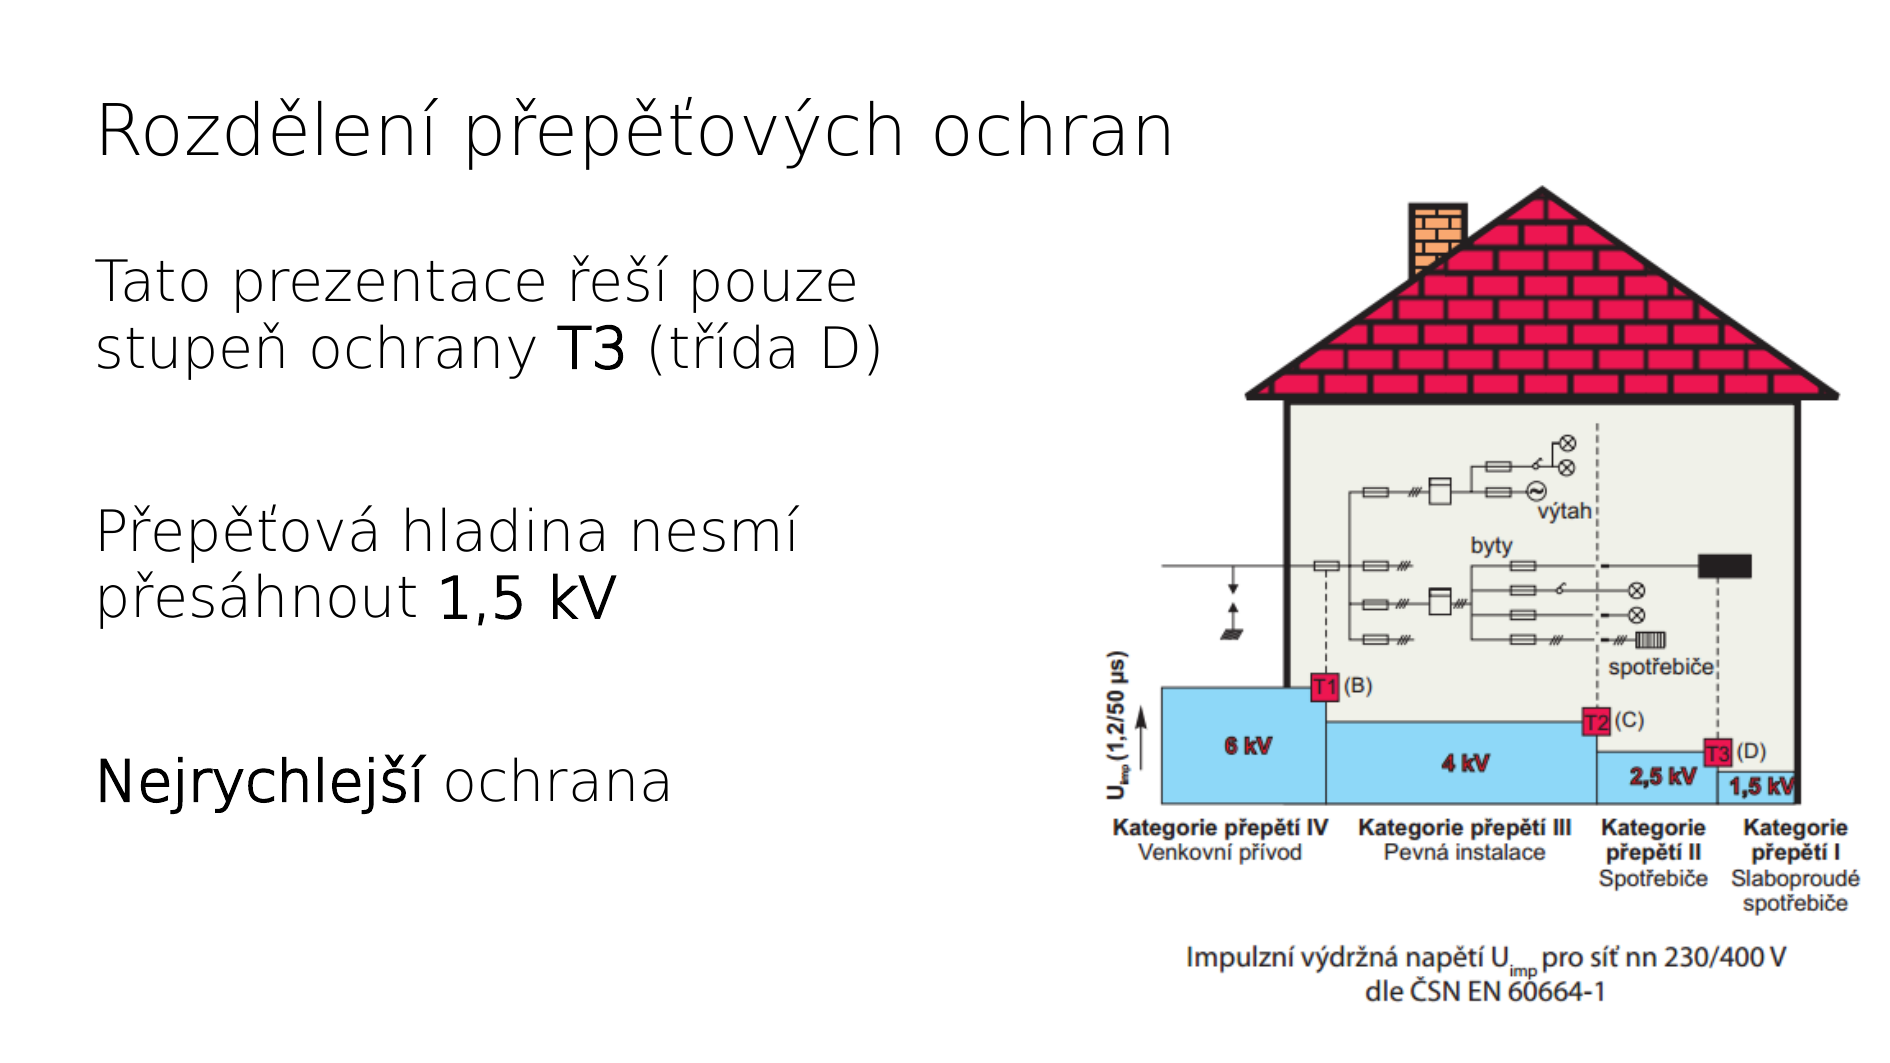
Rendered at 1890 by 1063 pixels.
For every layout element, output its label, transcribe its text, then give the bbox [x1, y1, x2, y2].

picture [1063, 166, 1890, 1016]
list Tato prezentace řeší pouze stupeň ochrany T3 (třída D) Přepěťová hladina nesmí přesáhnout 1,5 kV Nejrychlejší ochrana [94, 248, 1064, 1063]
title Rozdělení přepěťových ochran [94, 42, 1796, 220]
